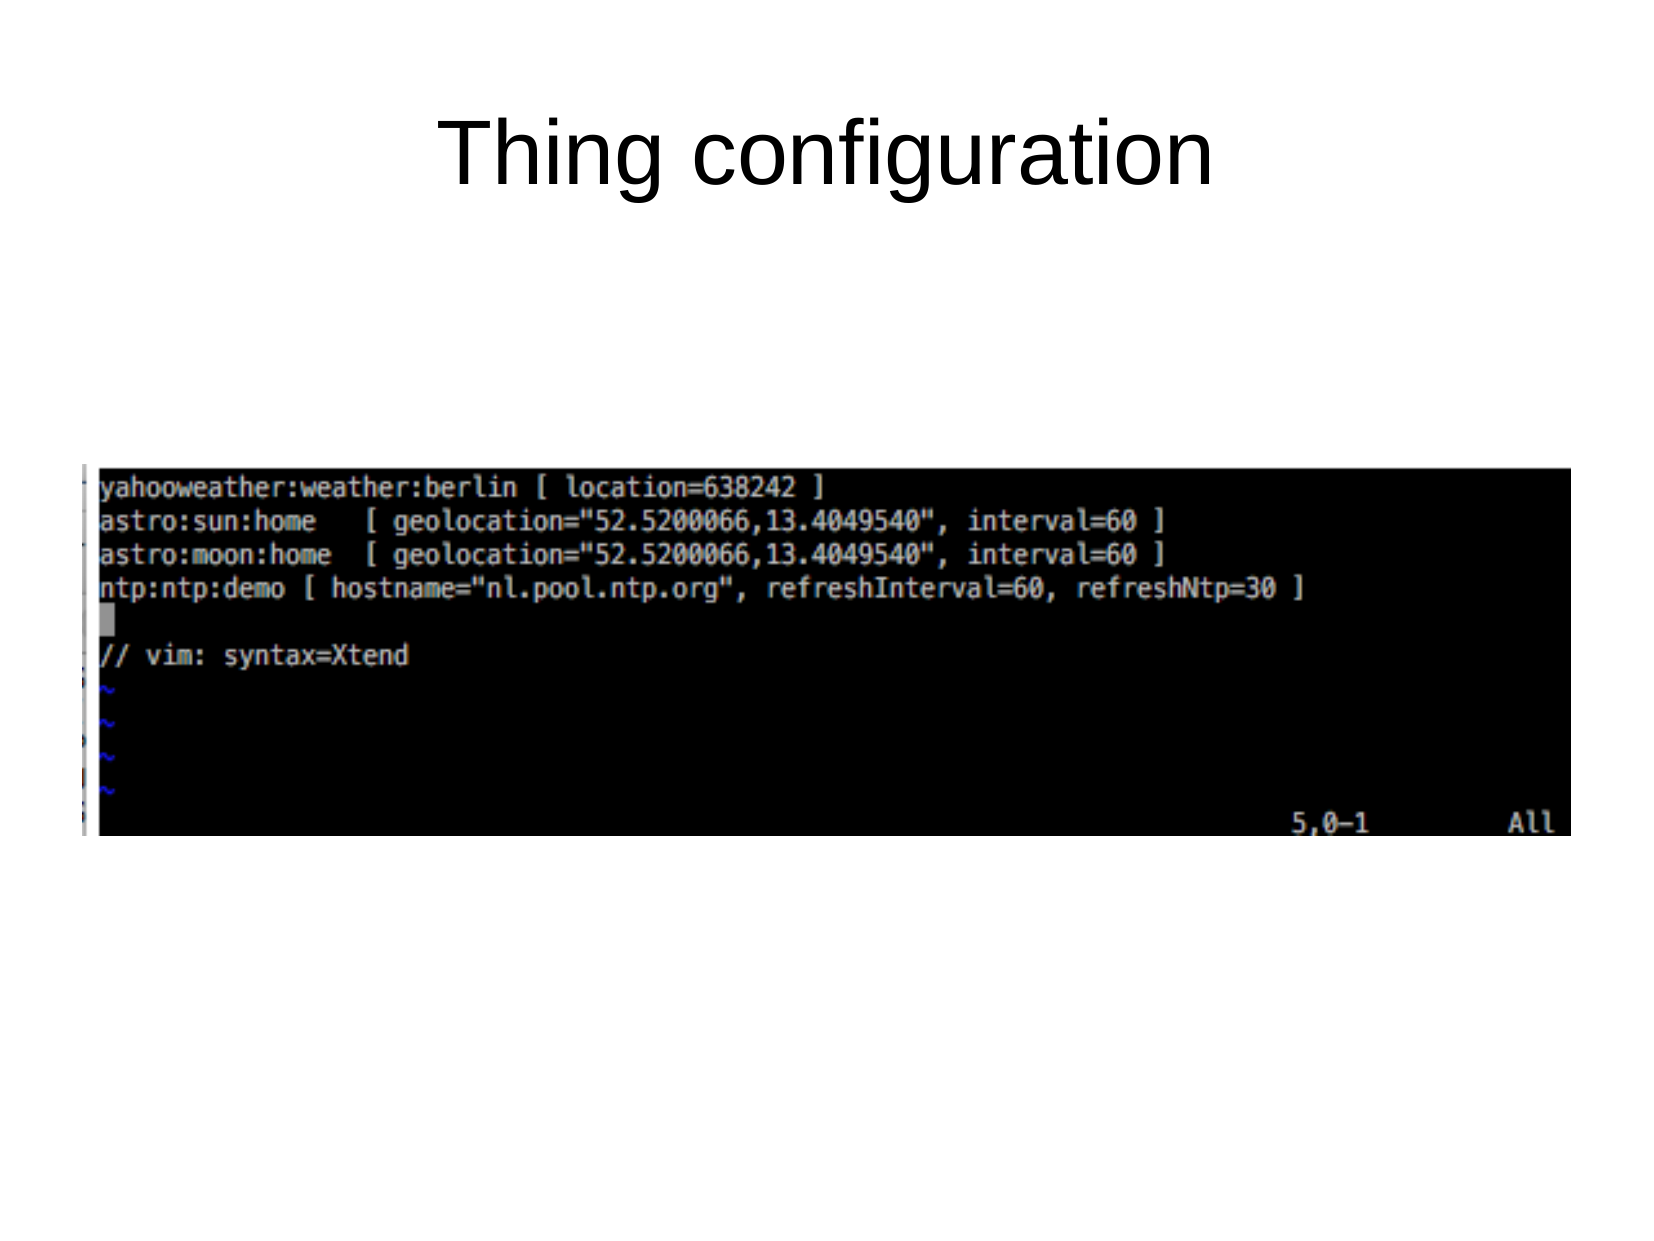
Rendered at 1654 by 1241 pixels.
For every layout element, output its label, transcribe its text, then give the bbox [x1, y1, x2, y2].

title Thing configuration [82, 49, 1571, 257]
picture [82, 464, 1571, 836]
